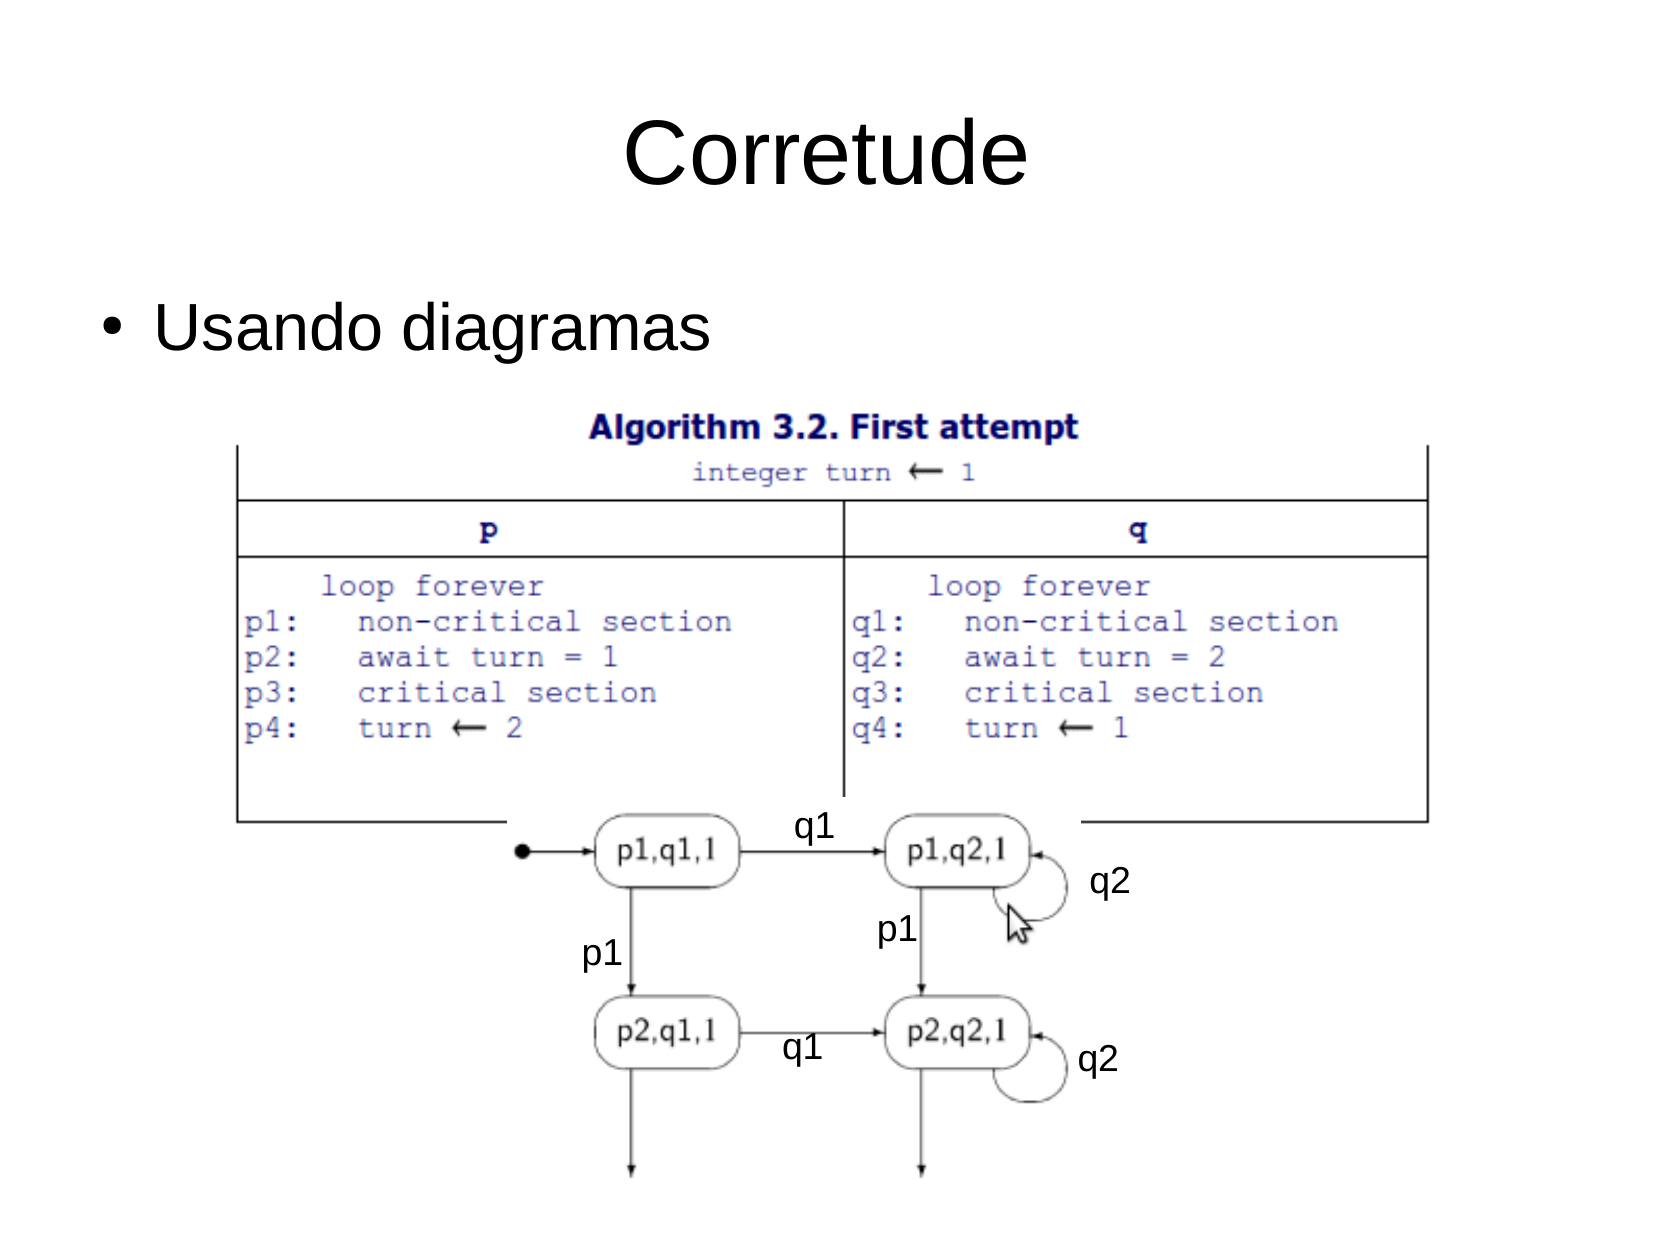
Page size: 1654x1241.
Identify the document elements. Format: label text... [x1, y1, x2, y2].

text_box p1 [566, 923, 639, 981]
text_box q2 [1074, 852, 1146, 910]
list Usando diagramas [82, 290, 1538, 1010]
text_box q2 [1062, 1029, 1134, 1087]
text_box p1 [862, 899, 934, 957]
title Corretude [82, 49, 1571, 257]
text_box q1 [779, 797, 851, 855]
text_box q1 [767, 1017, 839, 1075]
picture [216, 406, 1444, 1193]
